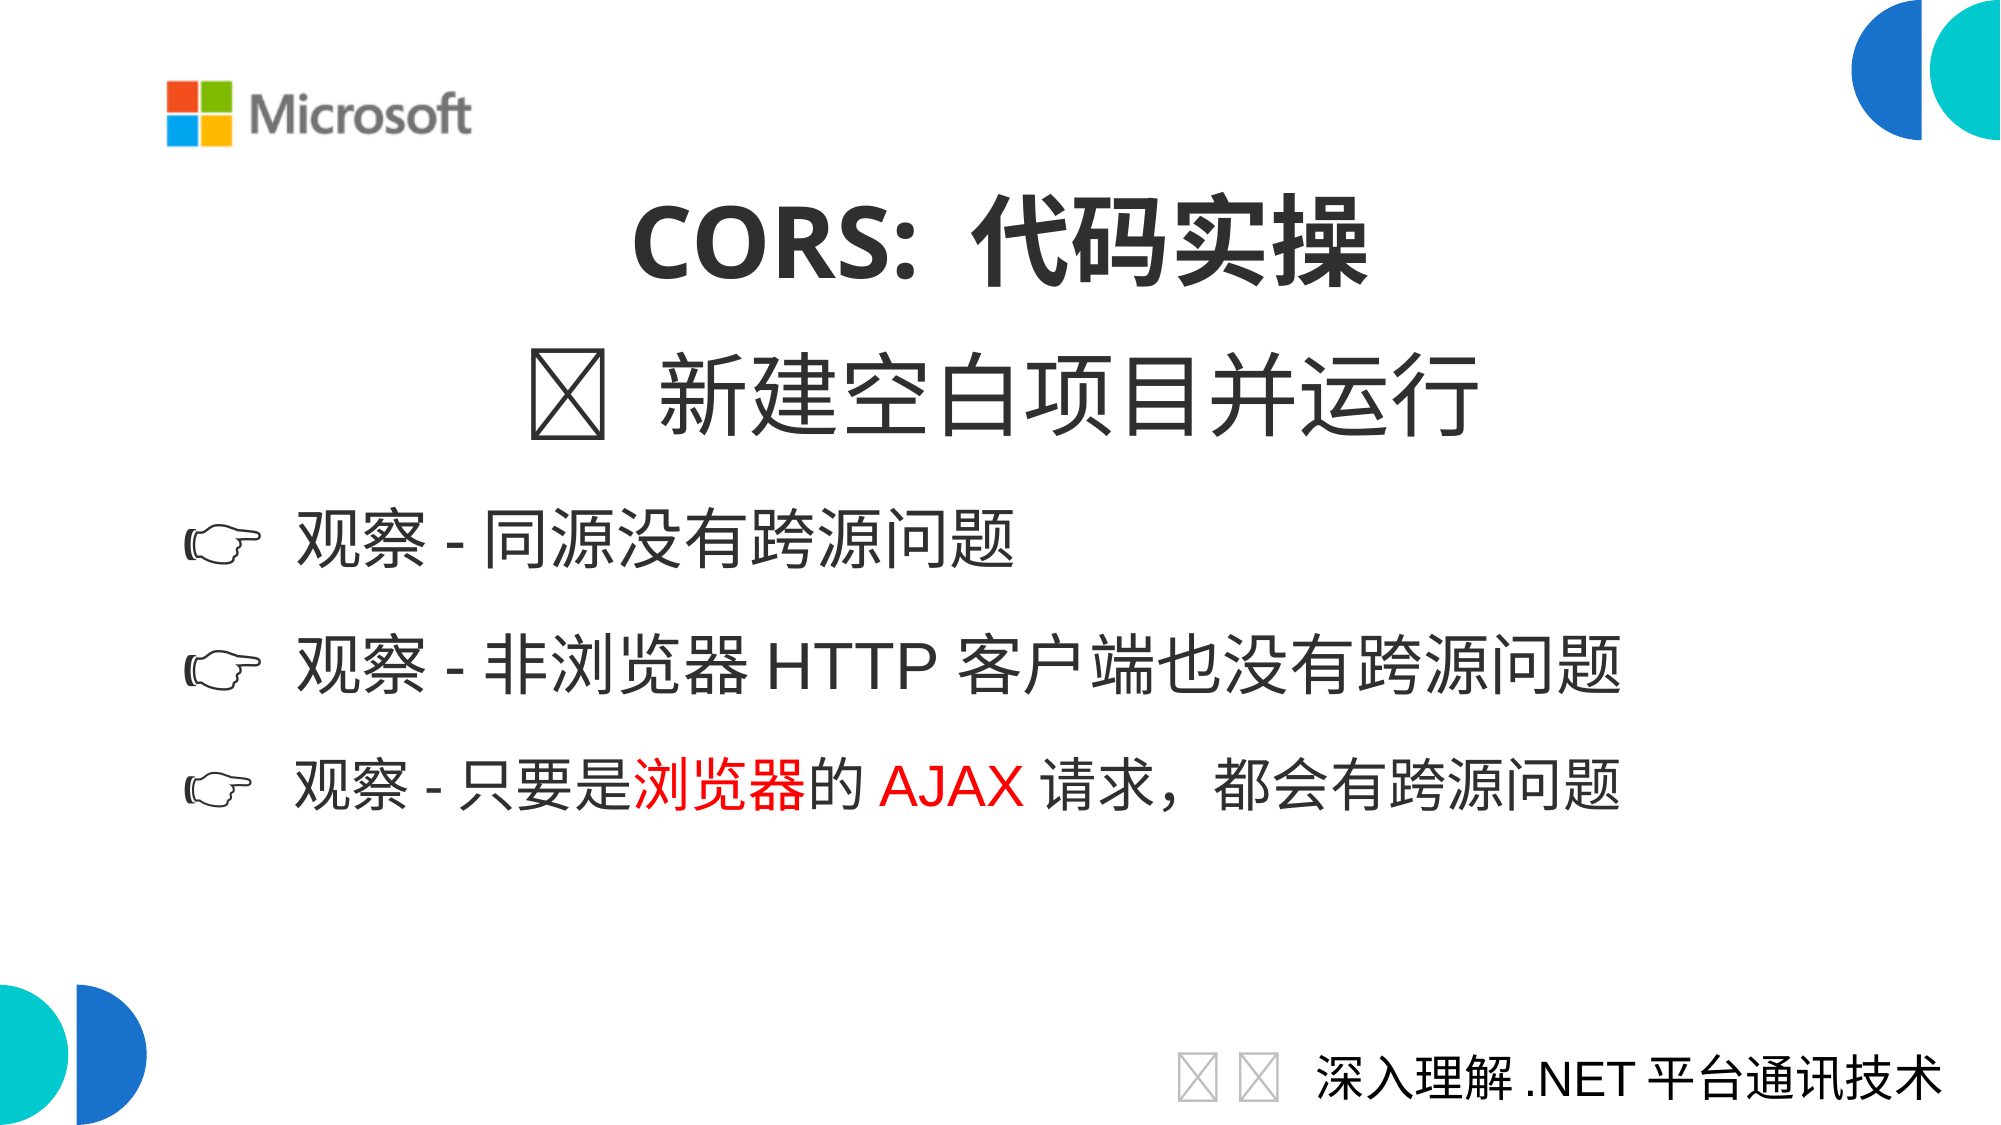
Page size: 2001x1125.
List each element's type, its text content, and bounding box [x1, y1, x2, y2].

text_box [1702, 6, 2001, 160]
picture [85, 41, 552, 189]
subtitle 🚀 🚀 深入理解.NET平台通讯技术 [1173, 1046, 1952, 1107]
title CORS: 代码实操 [138, 145, 1862, 332]
text_box 🚀 新建空白项目并运行 [144, 331, 1862, 486]
text_box 👉 观察-同源没有跨源问题 👉 观察-非浏览器HTTP客户端也没有跨源问题 👉 观察-只要是浏览器的AJAX请求，都会有跨源问题 [168, 489, 1886, 644]
